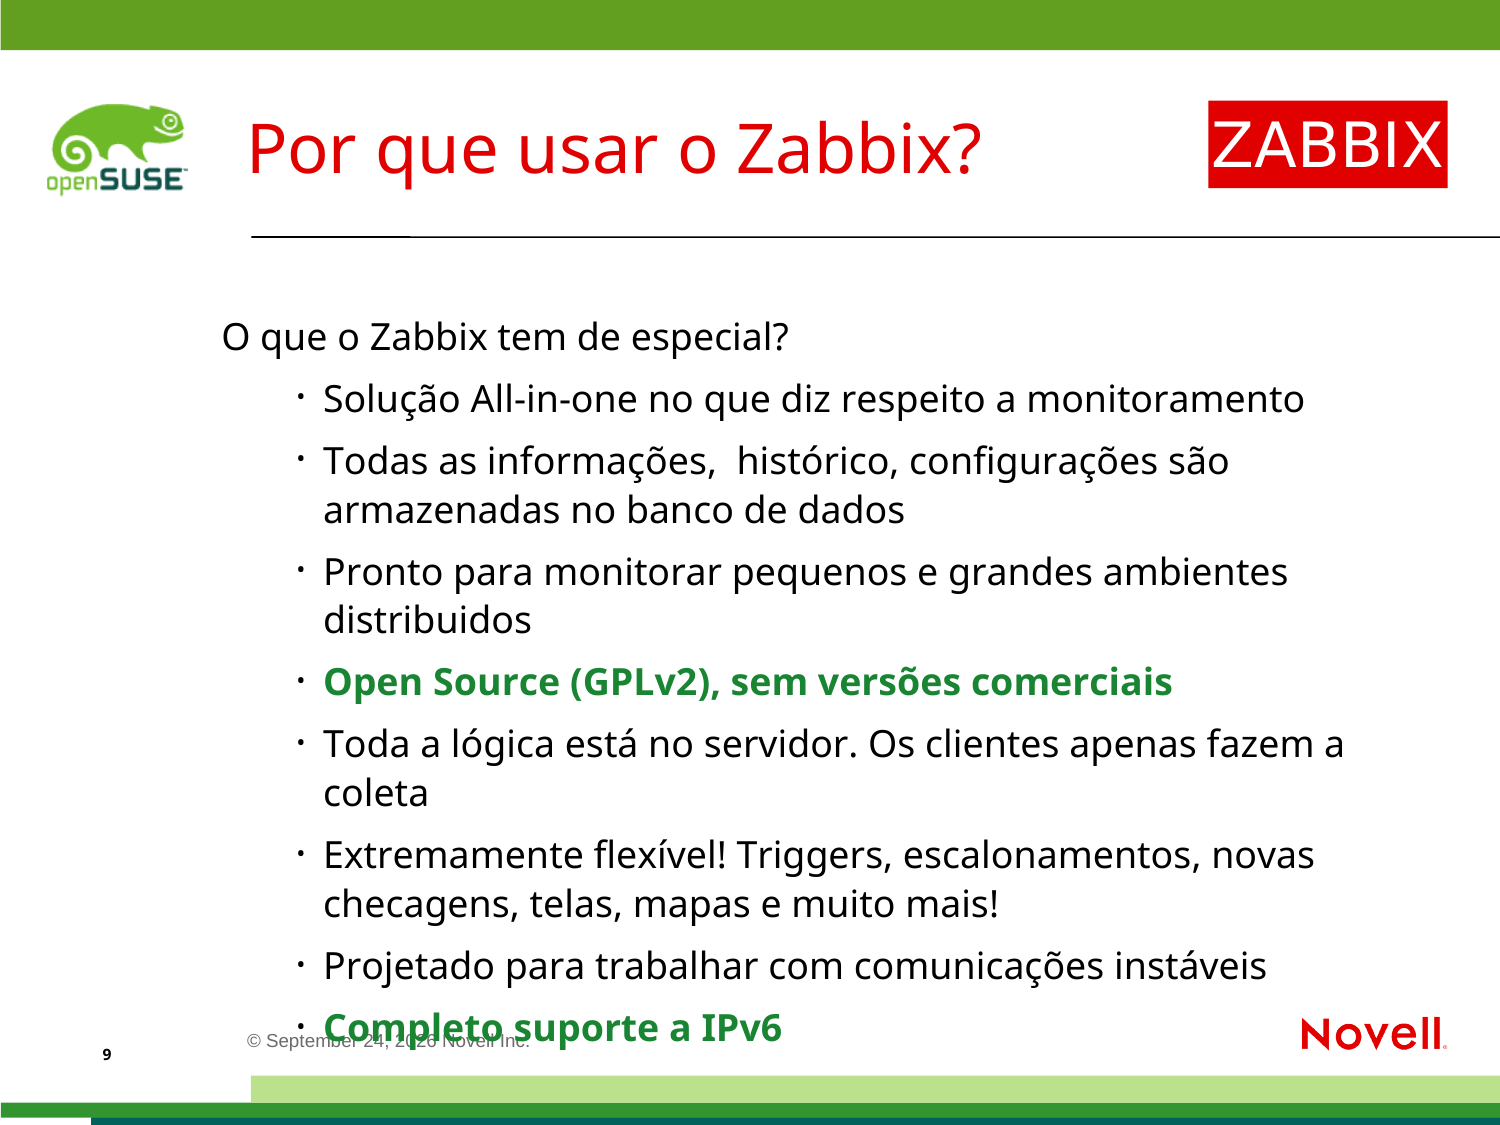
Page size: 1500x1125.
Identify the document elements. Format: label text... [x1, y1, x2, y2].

text_box ZABBIX [1208, 100, 1448, 189]
picture [1295, 1011, 1453, 1056]
title Por que usar o Zabbix? [246, 60, 1409, 239]
picture [47, 104, 188, 197]
list O que o Zabbix tem de especial? Solução All-in-one no que diz respeito a monitoramento Todas as informações, histórico, configurações são armazenadas no banco de dados Pronto para monitorar pequenos e grandes ambientes distribuidos Open Source (GPLv2), sem versões comerciais Toda a lógica está no servidor. Os clientes apenas fazem a coleta Extremamente flexível! Triggers, escalonamentos, novas checagens, telas, mapas e muito mais! Projetado para trabalhar com comunicações instáveis Completo suporte a IPv6 [206, 303, 1423, 1024]
